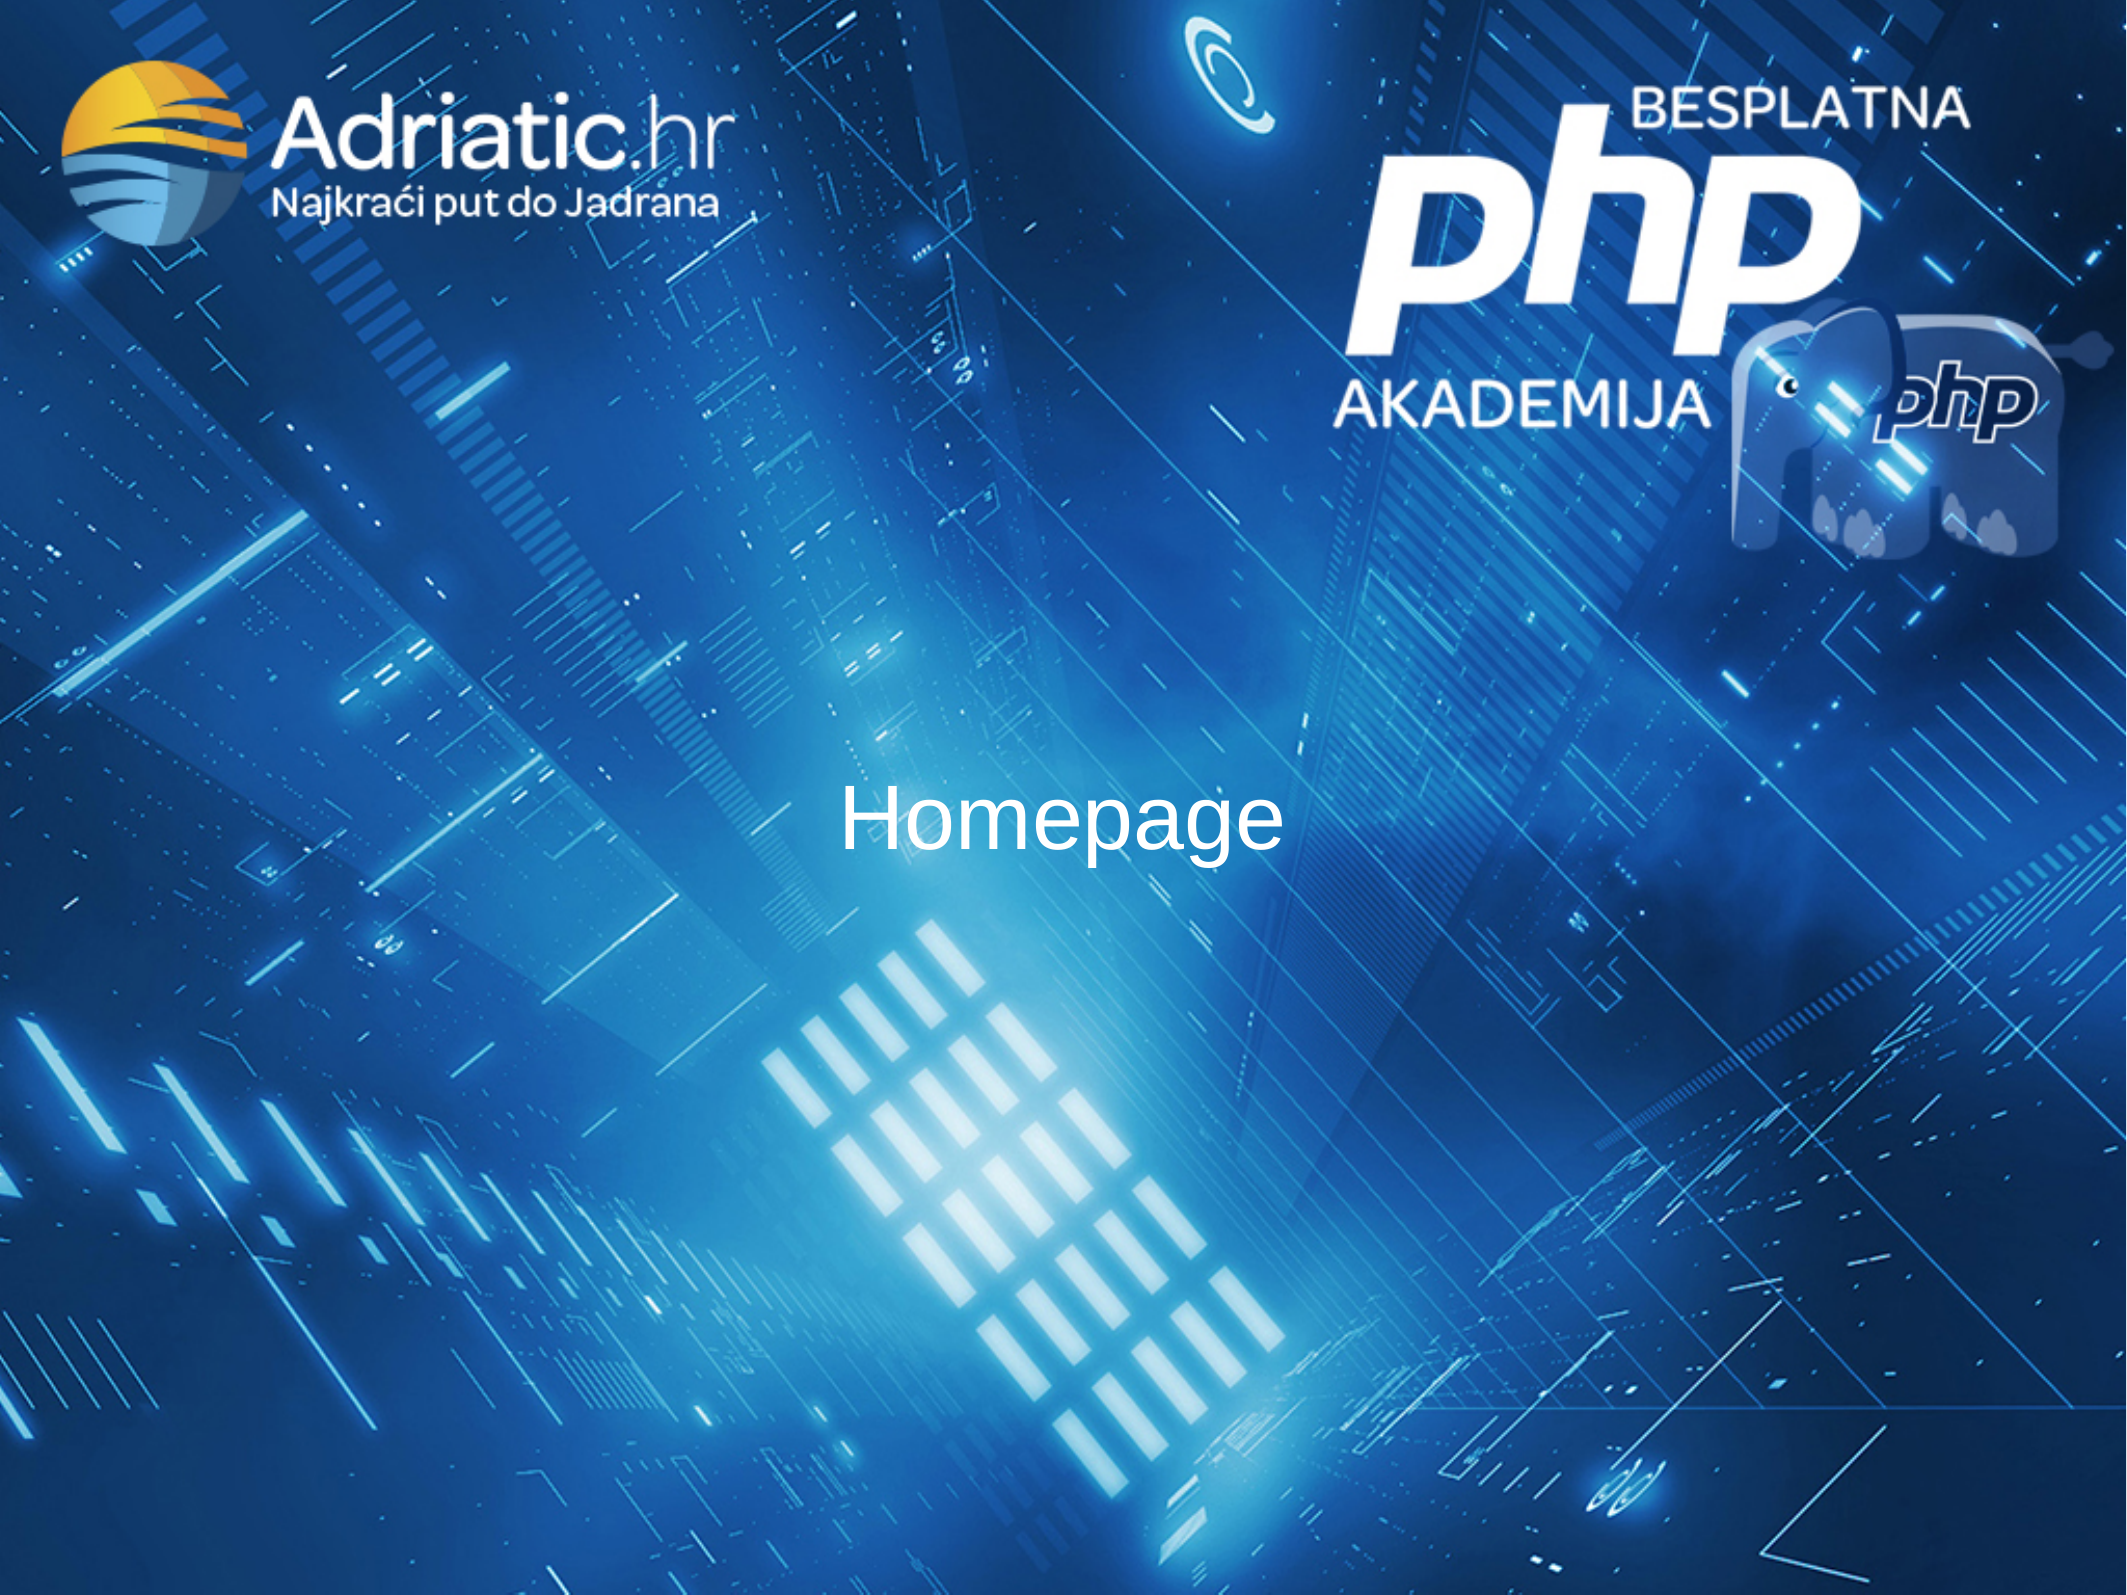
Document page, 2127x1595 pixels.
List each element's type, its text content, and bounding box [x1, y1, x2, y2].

title Homepage [106, 685, 2020, 952]
picture [0, 0, 2127, 1595]
